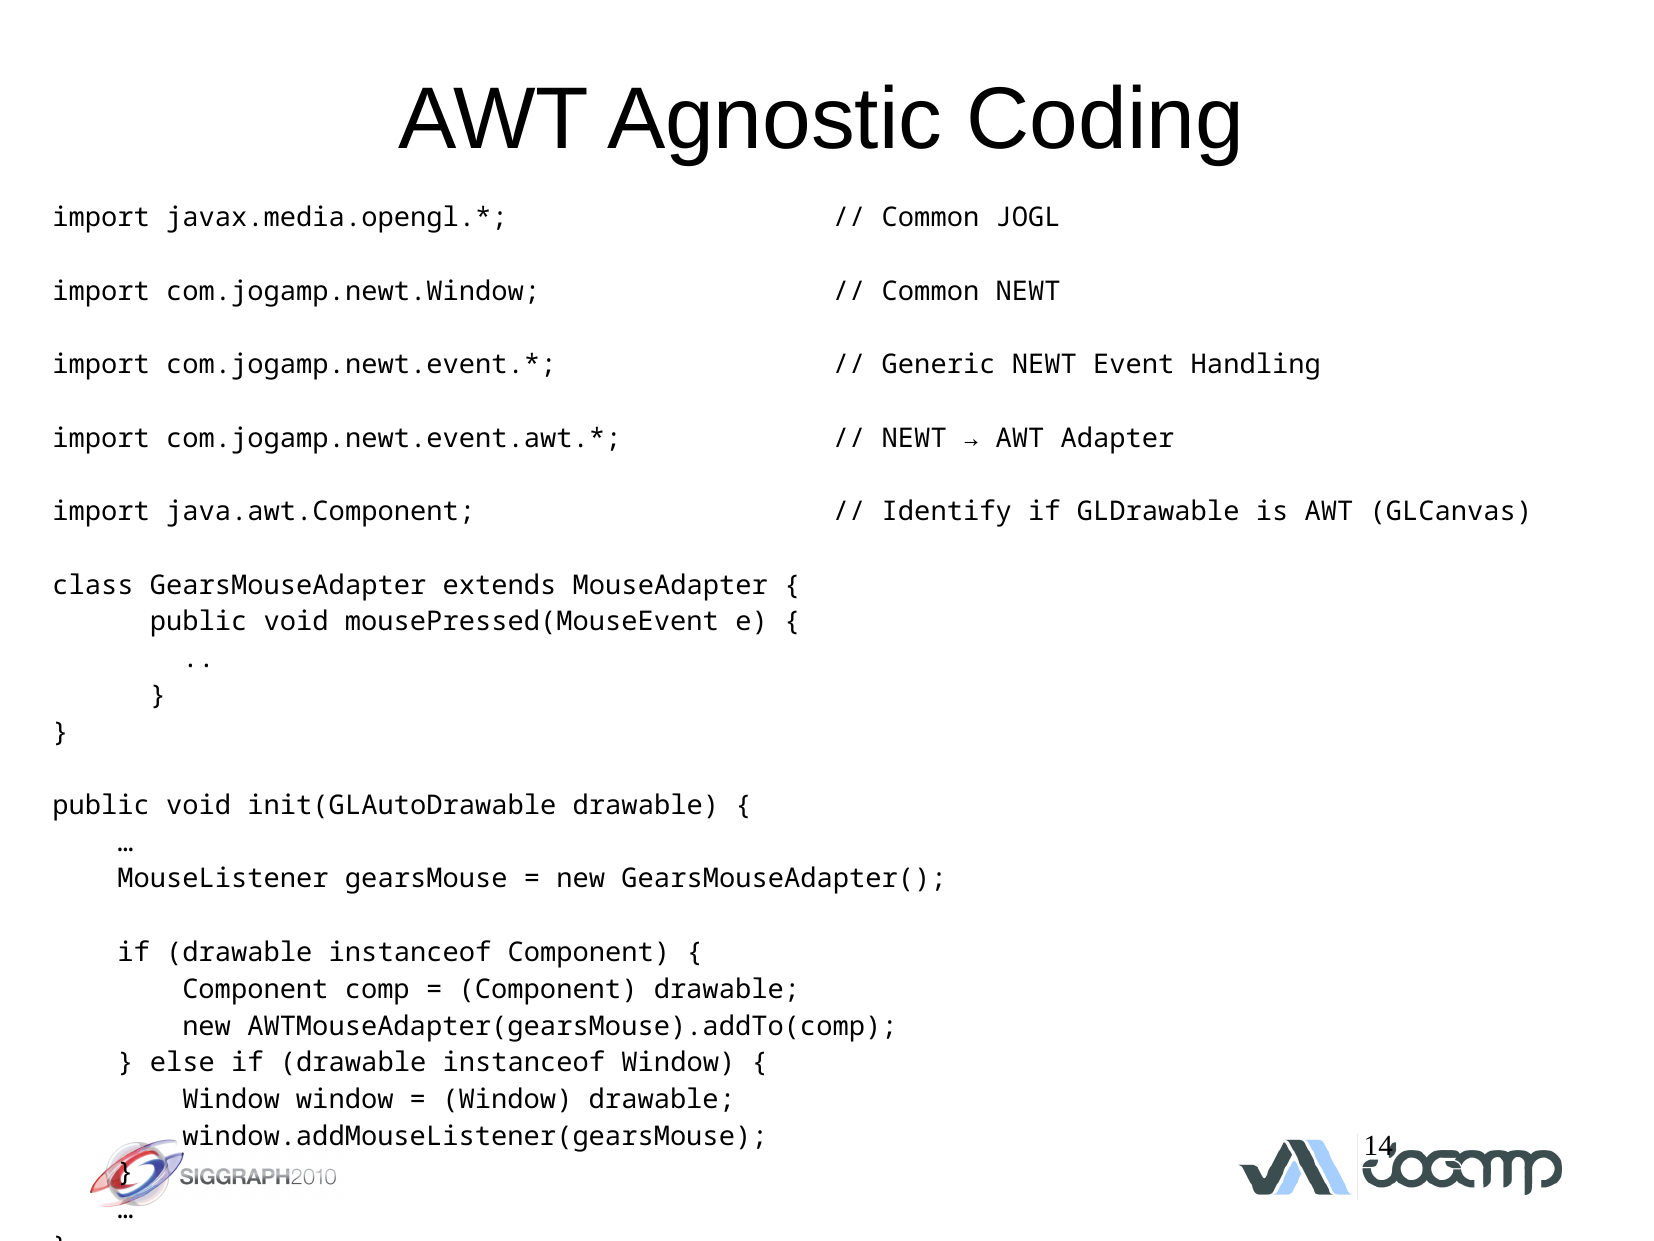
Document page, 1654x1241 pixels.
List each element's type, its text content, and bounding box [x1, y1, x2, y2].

picture [82, 1174, 346, 1217]
picture [1237, 1174, 1562, 1200]
title AWT Agnostic Coding [68, 56, 1576, 181]
text_box import javax.media.opengl.*; // Common JOGL import com.jogamp.newt.Window; // Common NEWT import com.jogamp.newt.event.*; // Generic NEWT Event Handling import com.jogamp.newt.event.awt.*; // NEWT → AWT Adapter import java.awt.Component; // Identify if GLDrawable is AWT (GLCanvas) class GearsMouseAdapter extends MouseAdapter { public void mousePressed(MouseEvent e) { .. } } public void init(GLAutoDrawable drawable) { … MouseListener gearsMouse = new GearsMouseAdapter(); if (drawable instanceof Component) { Component comp = (Component) drawable; new AWTMouseAdapter(gearsMouse).addTo(comp); } else if (drawable instanceof Window) { Window window = (Window) drawable; window.addMouseListener(gearsMouse); } … } [37, 190, 1613, 1174]
